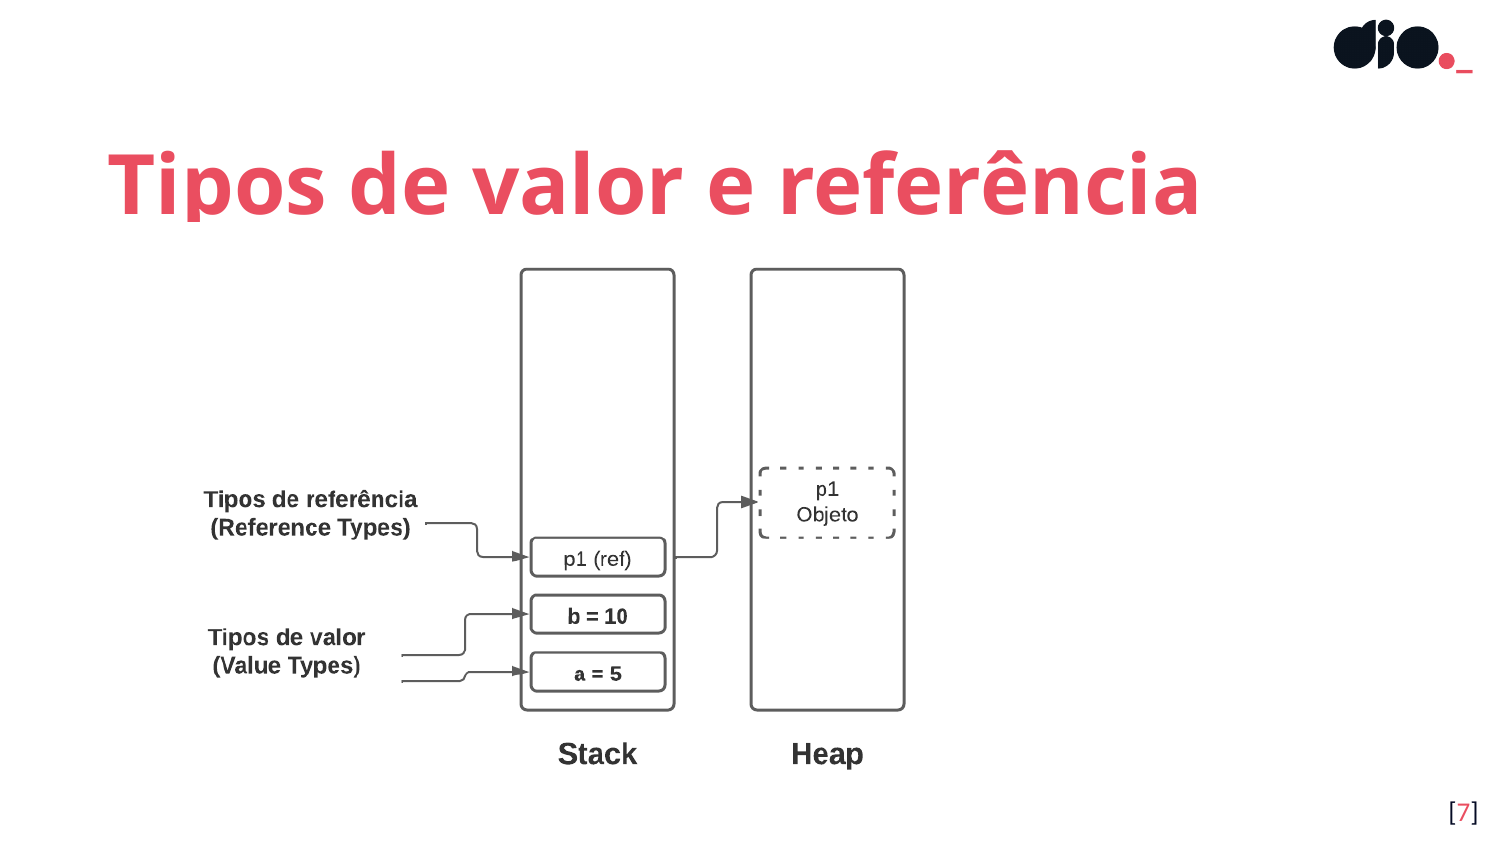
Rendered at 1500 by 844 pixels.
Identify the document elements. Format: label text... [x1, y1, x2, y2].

text_box Tipos de valor e referência [92, 104, 1408, 243]
picture [1333, 19, 1473, 74]
picture [112, 222, 1002, 833]
slide_number [<number>] [1403, 779, 1494, 844]
